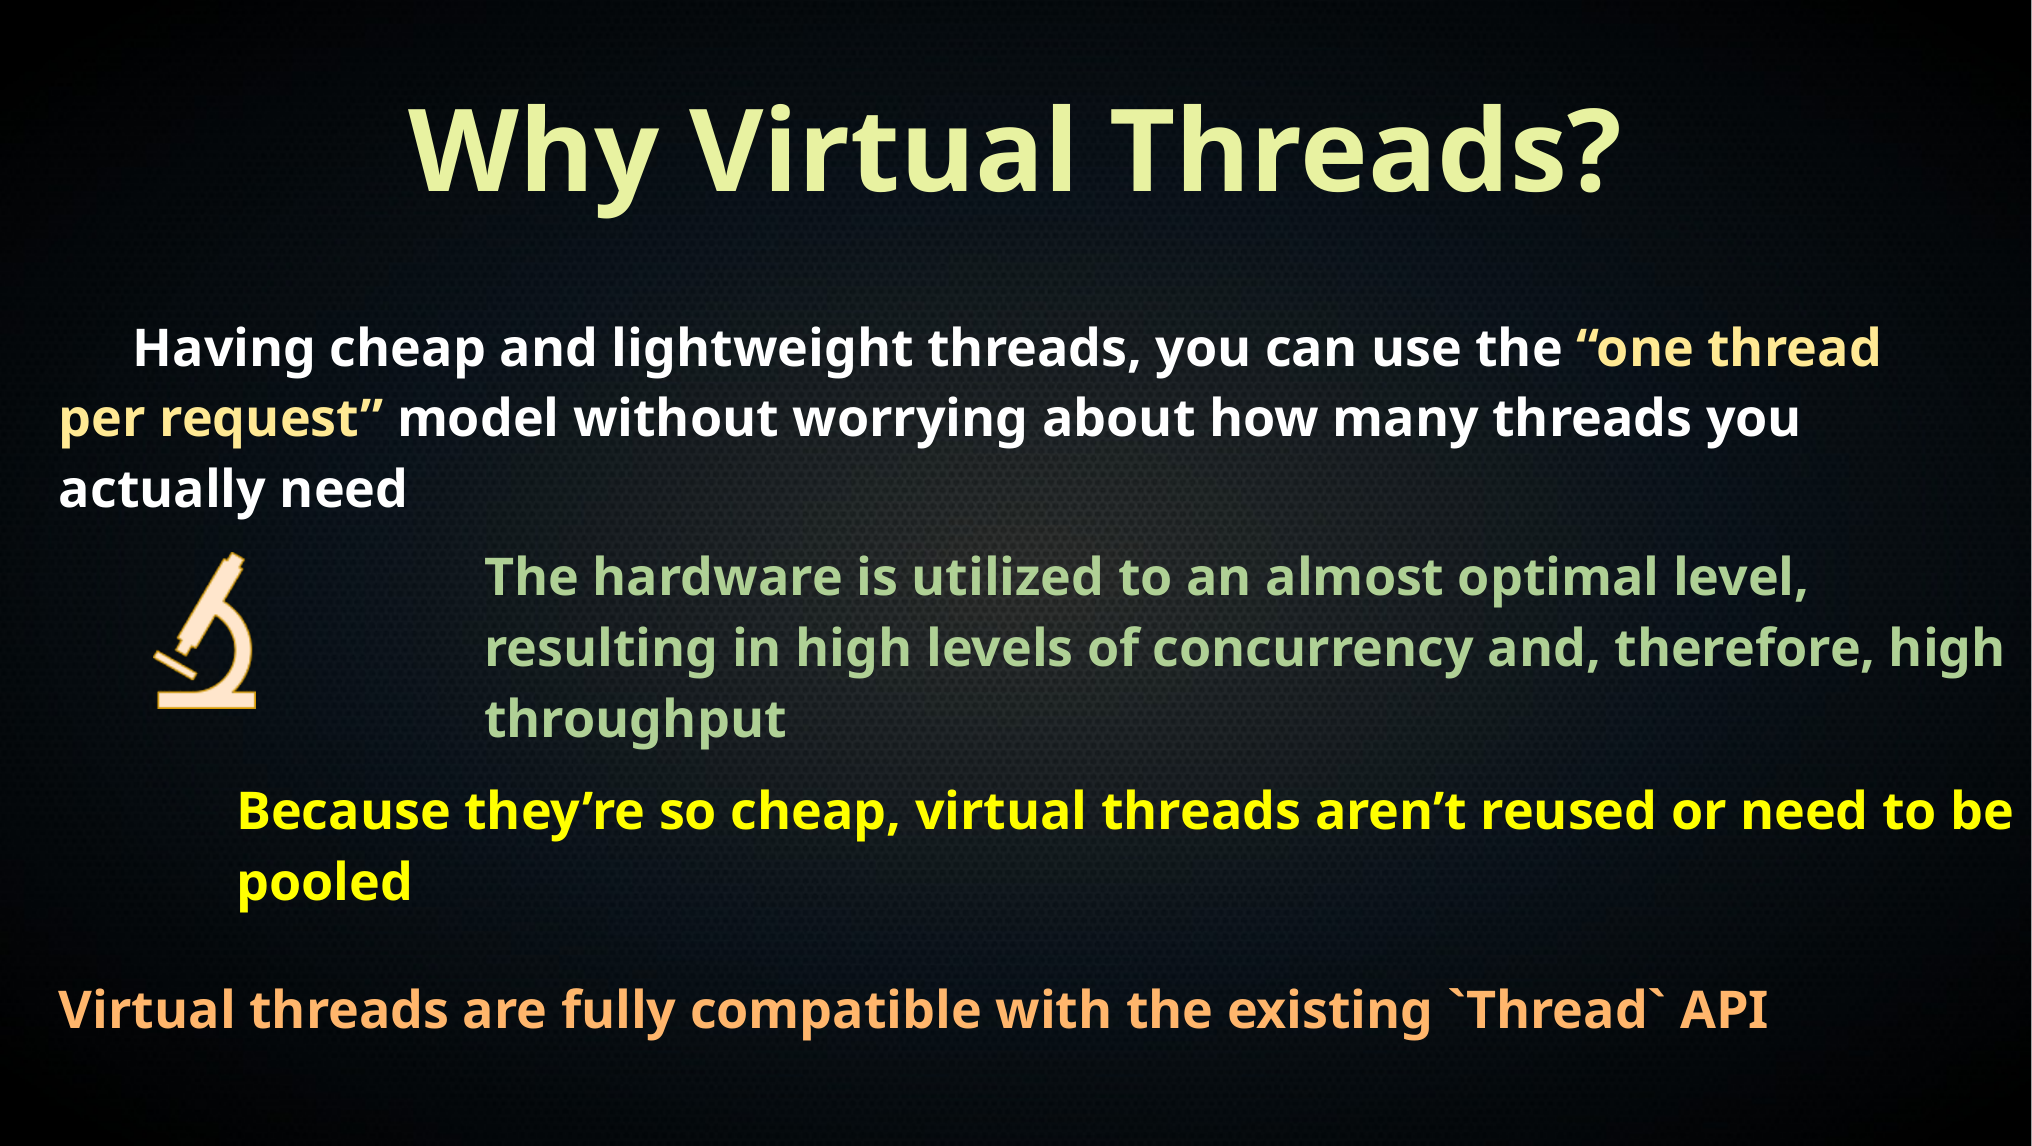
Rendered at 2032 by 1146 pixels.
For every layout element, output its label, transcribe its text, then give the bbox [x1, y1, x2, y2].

picture [249, 798, 259, 803]
title Why Virtual Threads? [101, 45, 1930, 249]
text_box Virtual threads are fully compatible with the existing `Thread` API [59, 956, 1902, 1060]
picture [311, 886, 323, 894]
picture [248, 886, 259, 894]
picture [0, 0, 2032, 1146]
text_box Because they’re so cheap, virtual threads aren’t reused or need to be pooled [236, 803, 2032, 886]
text_box The hardware is utilized to an almost optimal level, resulting in high levels of concurrency and, therefore, high throughput [484, 583, 2008, 709]
picture [279, 886, 291, 894]
text_box Having cheap and lightweight threads, you can use the “one thread per request” model without worrying about how many threads you actually need [59, 354, 1902, 479]
picture [390, 886, 402, 894]
